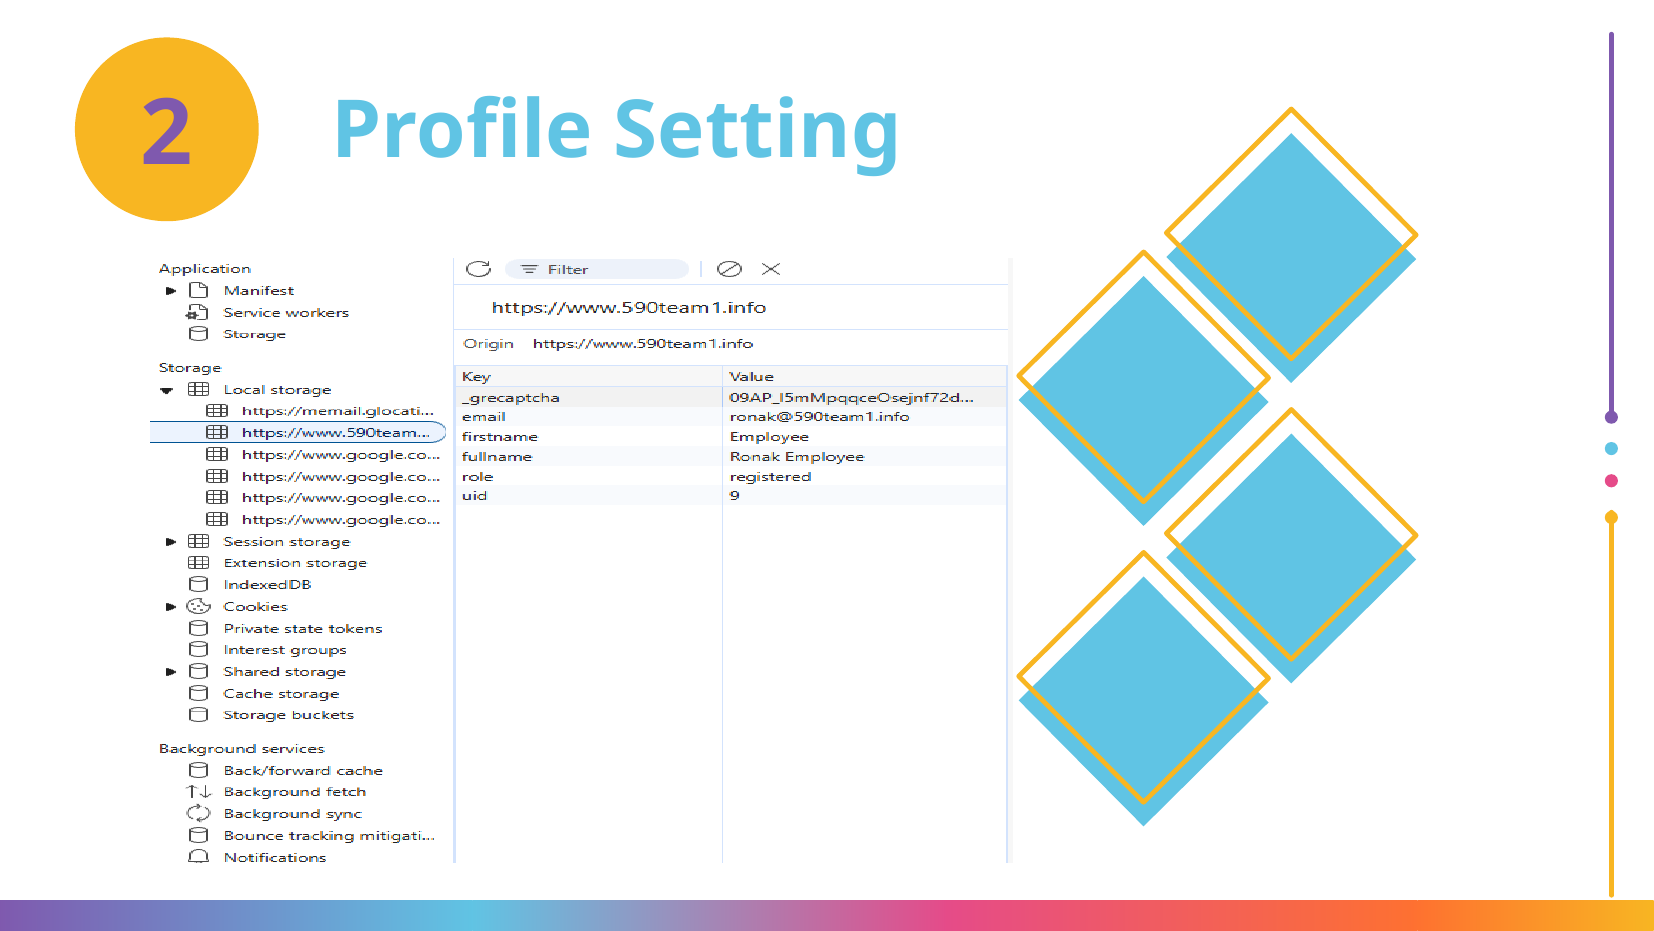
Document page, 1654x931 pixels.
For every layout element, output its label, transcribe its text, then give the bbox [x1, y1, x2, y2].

picture [150, 258, 1013, 863]
title Profile Setting [262, 37, 972, 215]
text_box 2 [74, 37, 259, 222]
